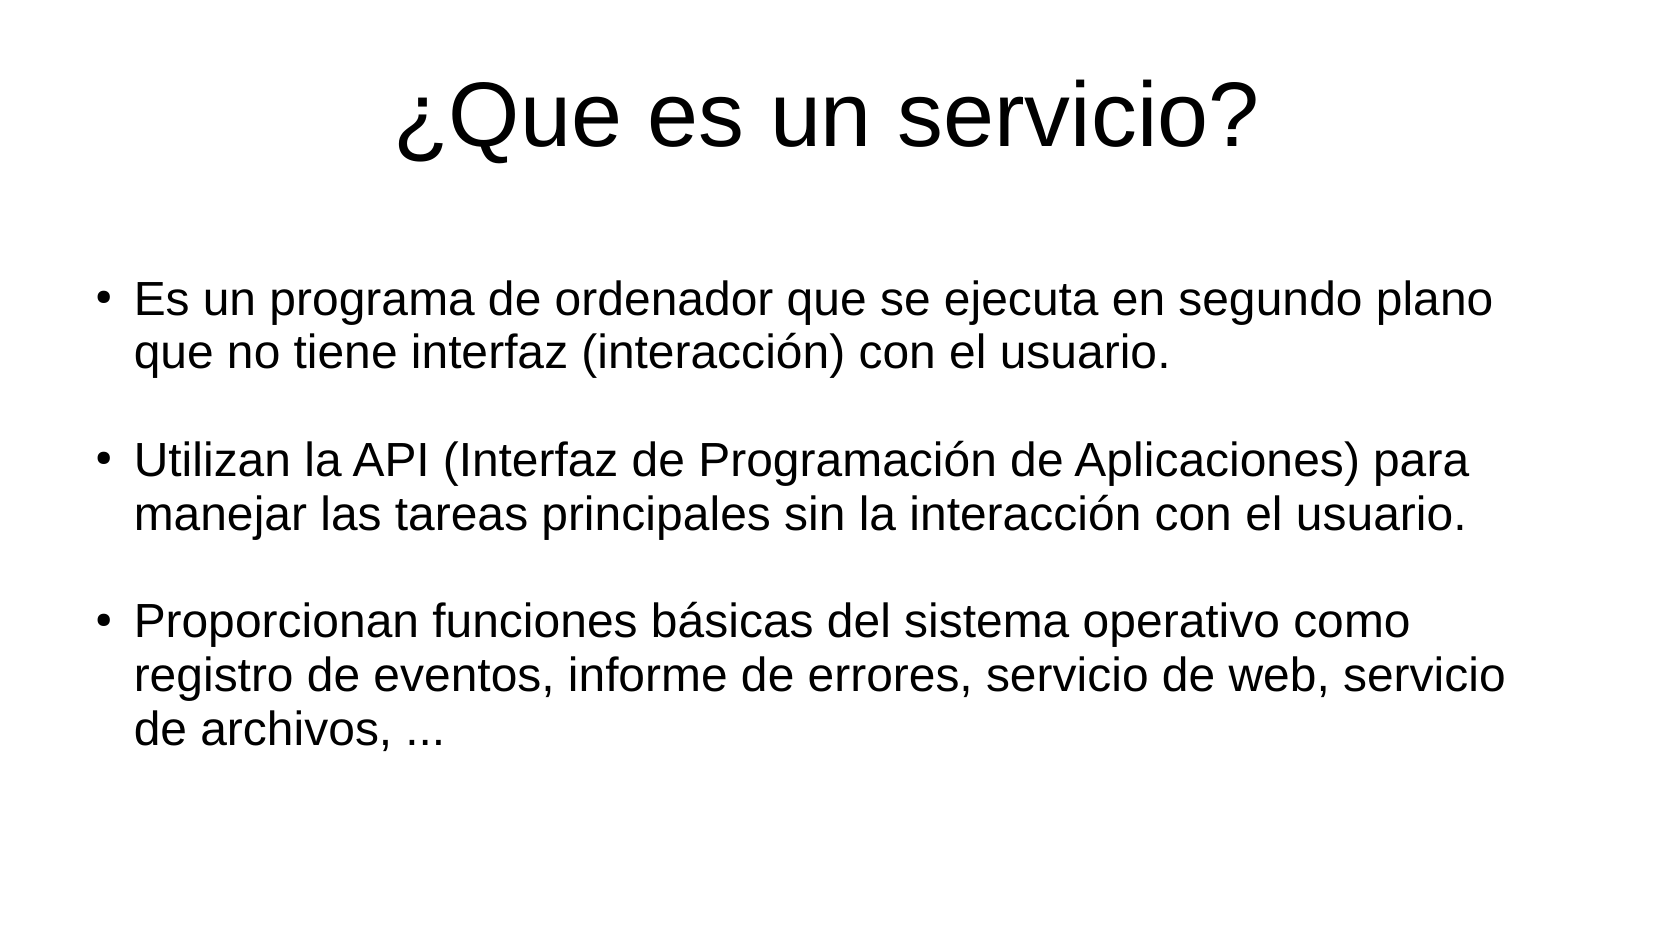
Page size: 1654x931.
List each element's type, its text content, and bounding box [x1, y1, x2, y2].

title ¿Que es un servicio? [82, 37, 1571, 193]
list Es un programa de ordenador que se ejecuta en segundo plano que no tiene interfaz (interacción) con el usuario. Utilizan la API (Interfaz de Programación de Aplicaciones) para manejar las tareas principales sin la interacción con el usuario. Proporcionan funciones básicas del sistema operativo como registro de eventos, informe de errores, servicio de web, servicio de archivos, ... [82, 217, 1571, 758]
